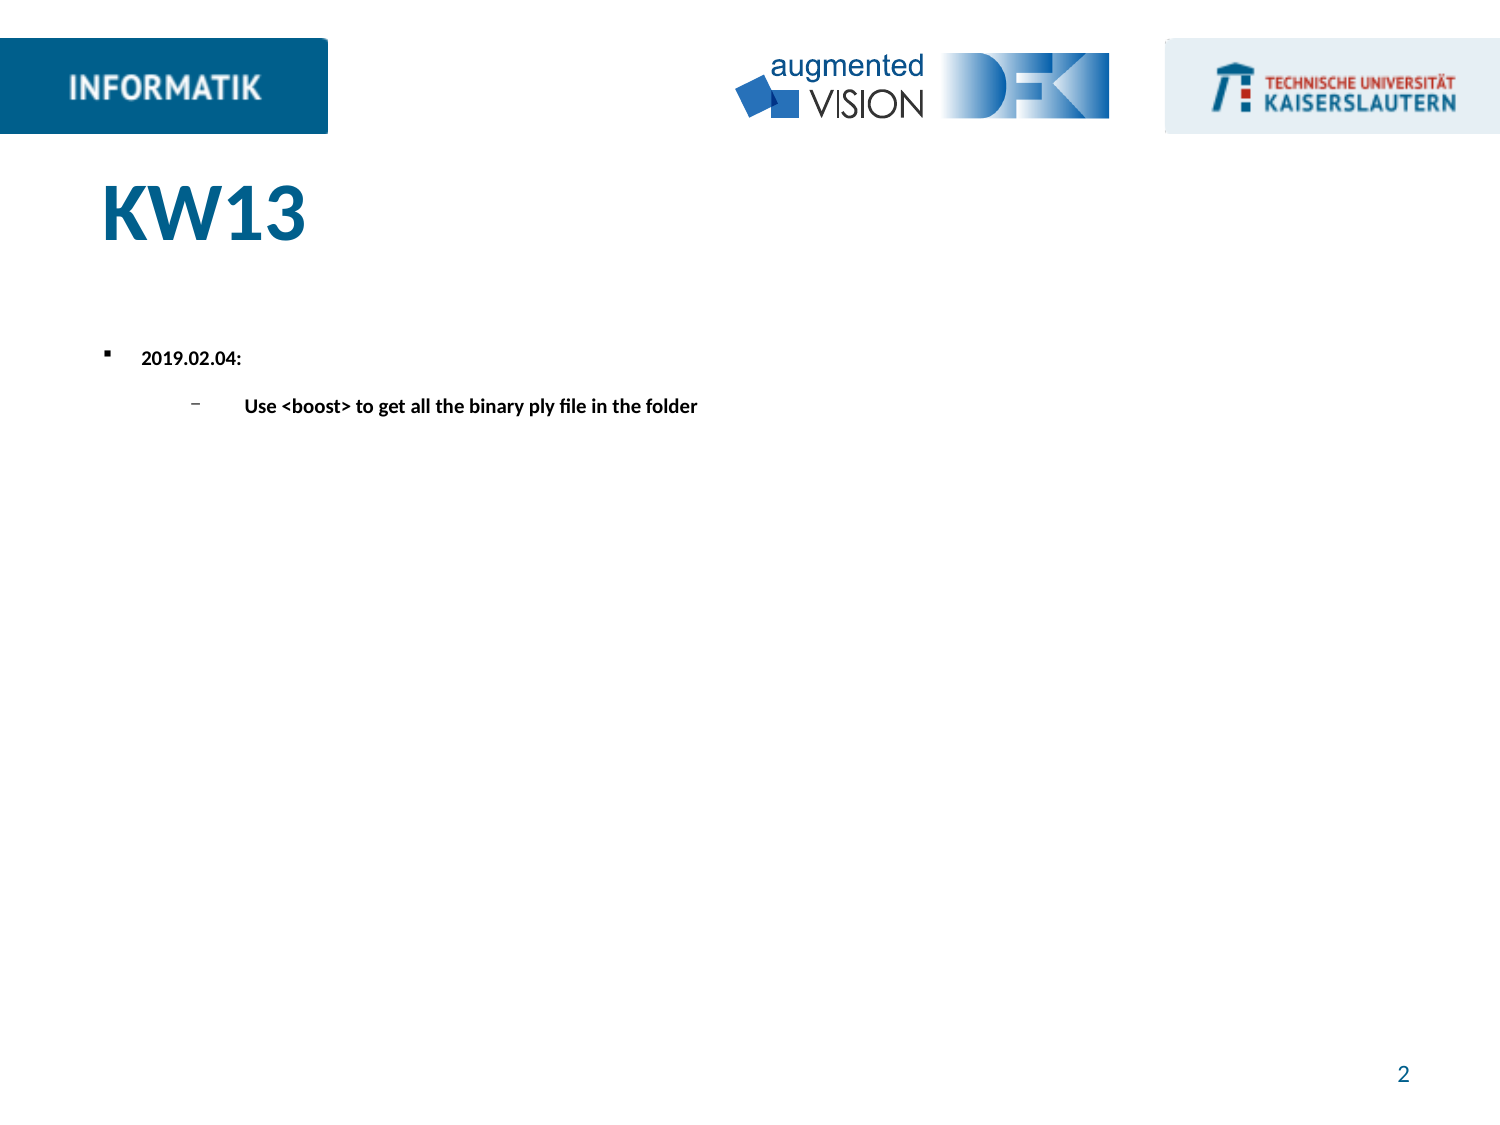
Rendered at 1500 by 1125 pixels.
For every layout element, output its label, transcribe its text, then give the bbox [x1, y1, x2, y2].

list 2019.02.04: Use <boost> to get all the binary ply file in the folder [88, 337, 1425, 1005]
slide_number <number> [1074, 1042, 1425, 1103]
title KW13 [88, 150, 1425, 337]
